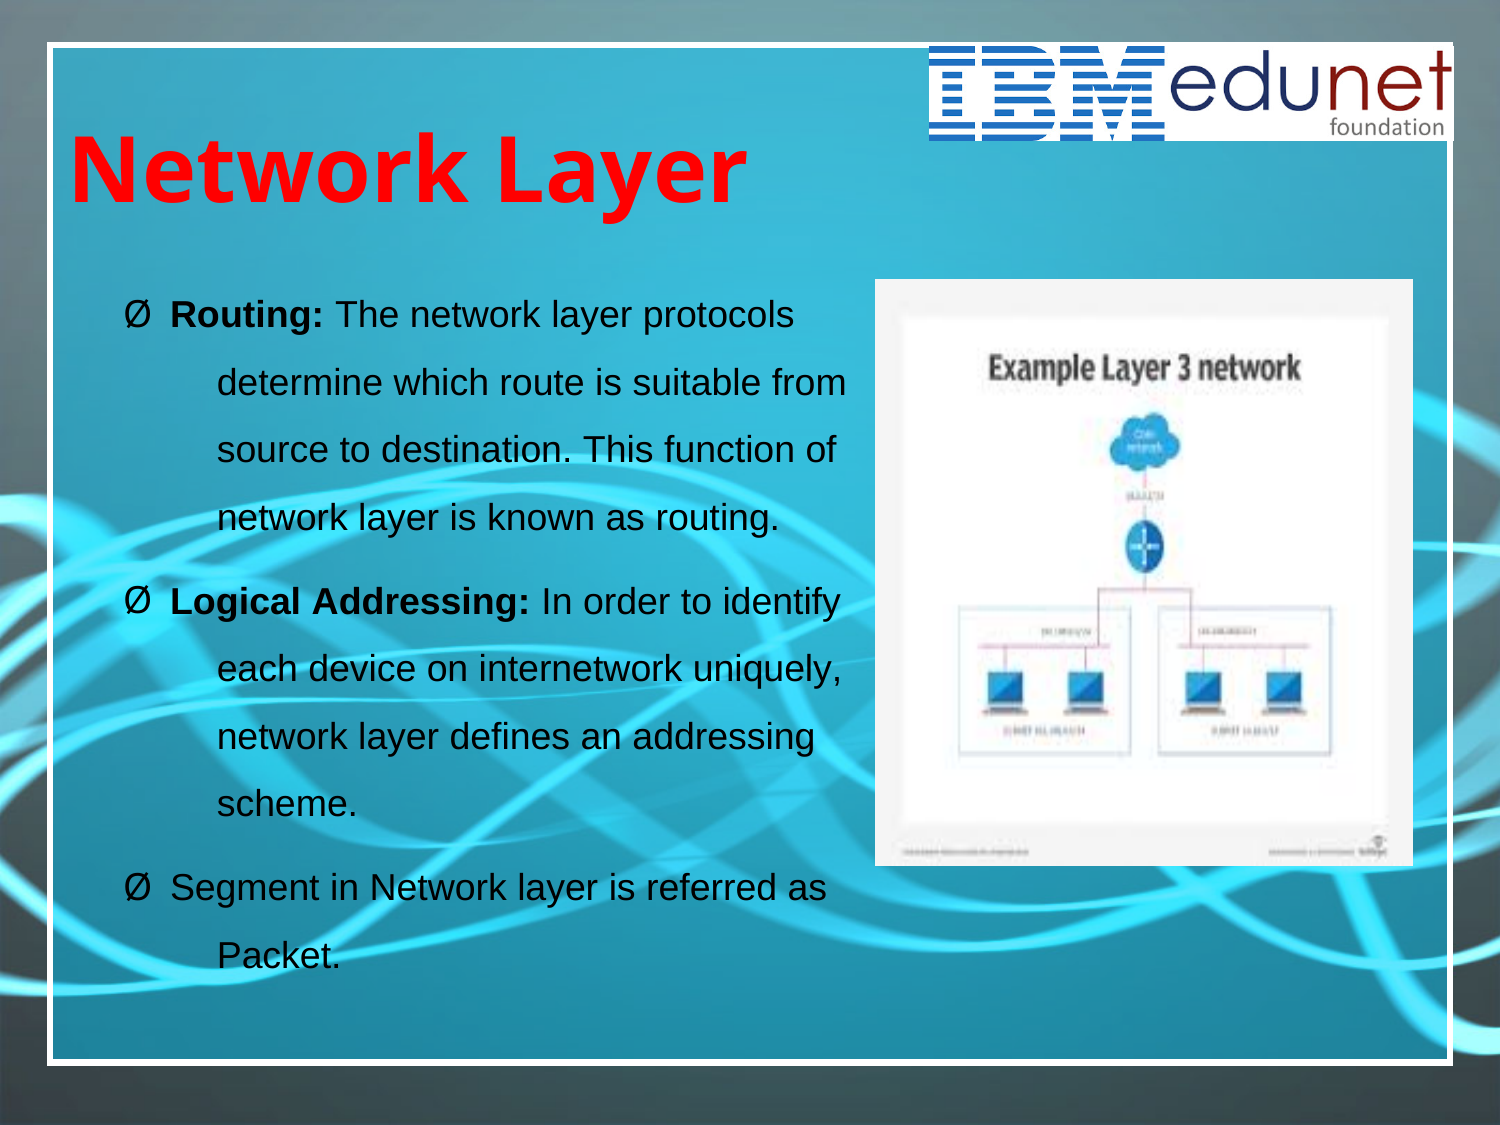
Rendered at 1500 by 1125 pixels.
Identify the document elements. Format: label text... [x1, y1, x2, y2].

title Network Layer [87, 102, 730, 230]
picture [929, 46, 1454, 141]
picture [875, 279, 1413, 866]
list Routing: The network layer protocols determine which route is suitable from source to destination. This function of network layer is known as routing. Logical Addressing: In order to identify each device on internetwork uniquely, network layer defines an addressing scheme. Segment in Network layer is referred as Packet. [108, 259, 876, 983]
